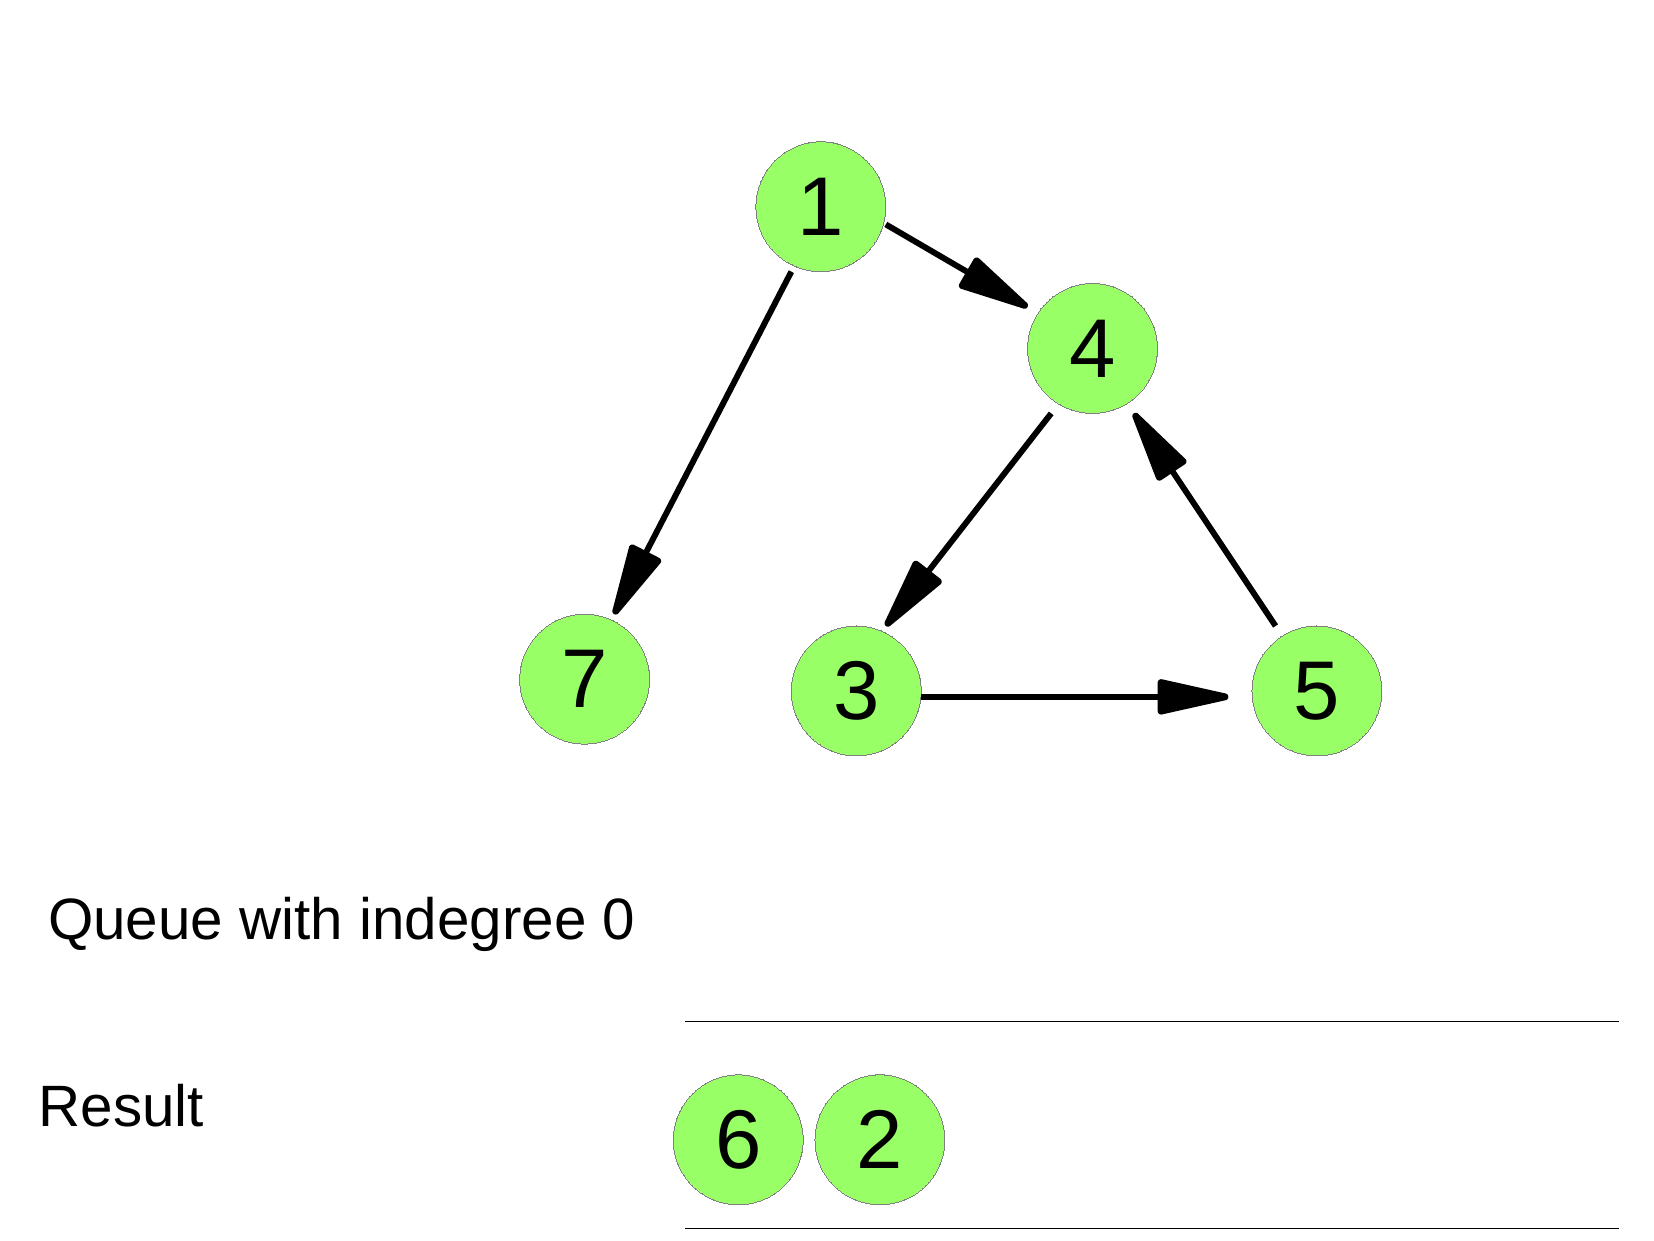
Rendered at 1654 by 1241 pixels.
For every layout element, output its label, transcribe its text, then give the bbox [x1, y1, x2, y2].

text_box 7 [519, 614, 650, 745]
text_box Queue with indegree 0 [33, 879, 650, 960]
text_box 2 [814, 1074, 945, 1205]
text_box 5 [1251, 625, 1382, 756]
text_box 3 [791, 625, 922, 756]
text_box 4 [1027, 283, 1158, 414]
text_box Result [23, 1065, 219, 1146]
text_box 6 [673, 1074, 804, 1205]
text_box 1 [755, 141, 886, 272]
